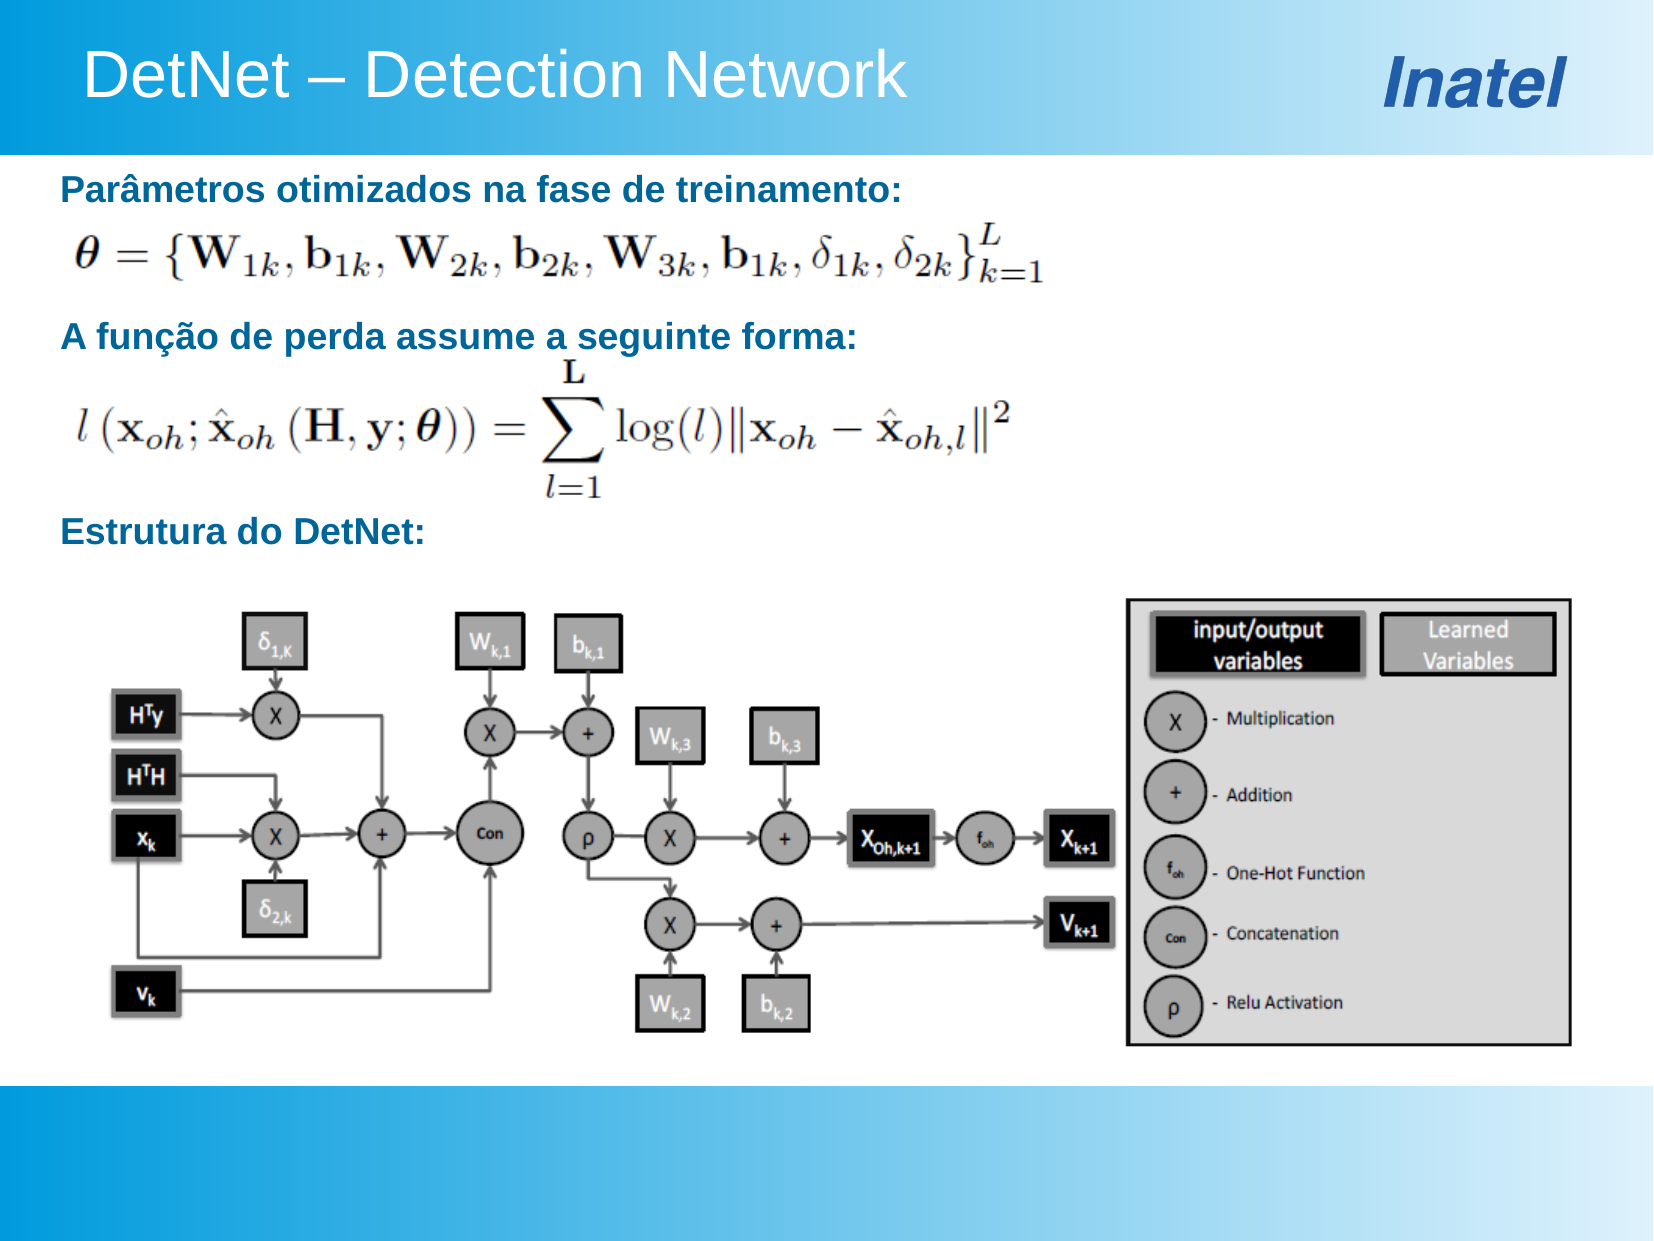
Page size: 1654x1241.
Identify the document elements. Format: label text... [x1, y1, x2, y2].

title Parâmetros otimizados na fase de treinamento: [60, 147, 946, 215]
picture [62, 591, 1578, 1051]
picture [60, 215, 1049, 301]
title DetNet – Detection Network [82, 0, 931, 147]
picture [1380, 14, 1571, 150]
picture [60, 355, 1015, 506]
title A função de perda assume a seguinte forma: [60, 294, 946, 379]
title Estrutura do DetNet: [60, 489, 946, 574]
